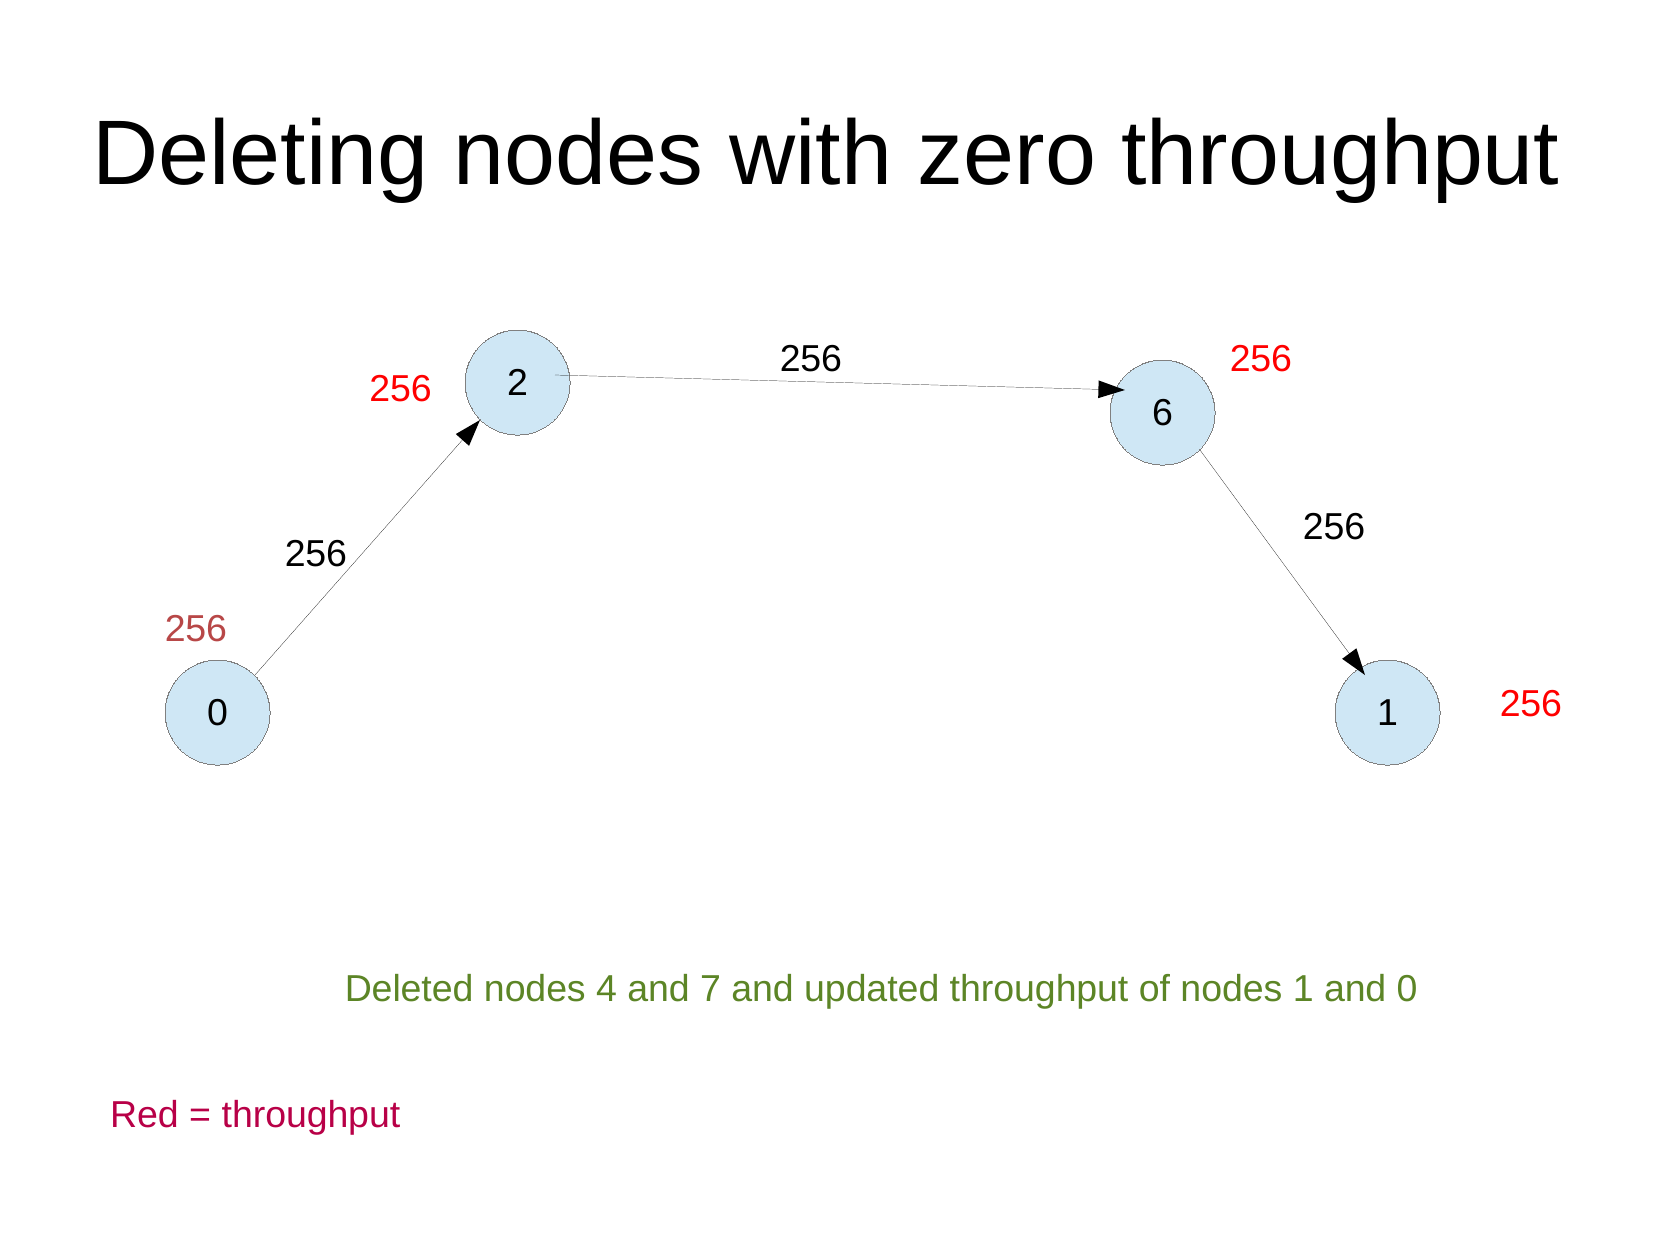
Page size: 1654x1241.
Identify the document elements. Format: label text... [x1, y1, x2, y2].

text_box 6 [1110, 360, 1216, 466]
text_box 256 [270, 525, 362, 582]
text_box Deleted nodes 4 and 7 and updated throughput of nodes 1 and 0 [330, 960, 1433, 1017]
text_box 2 [465, 330, 571, 436]
title Deleting nodes with zero throughput [82, 49, 1571, 257]
text_box 256 [765, 330, 857, 421]
text_box 1 [1335, 660, 1441, 766]
text_box Red = throughput [95, 1086, 416, 1186]
text_box 256 [1485, 675, 1577, 732]
text_box 0 [165, 660, 271, 766]
text_box 256 [150, 600, 242, 657]
text_box 256 [354, 360, 451, 417]
text_box 256 [1215, 330, 1307, 387]
text_box 256 [1288, 498, 1381, 556]
